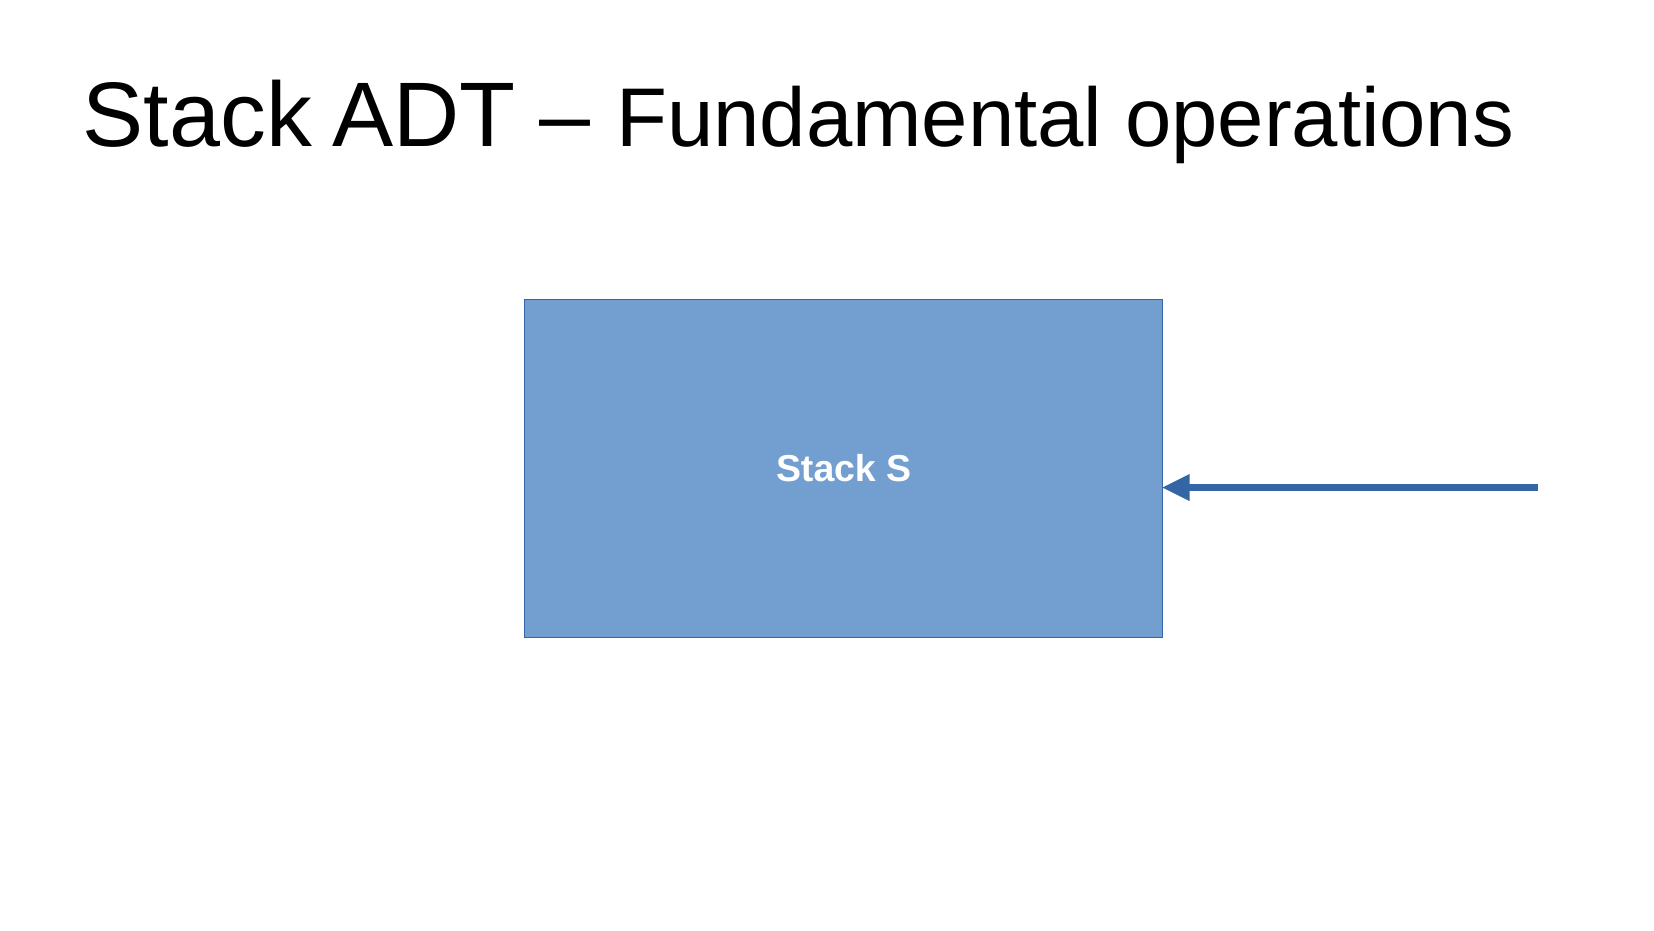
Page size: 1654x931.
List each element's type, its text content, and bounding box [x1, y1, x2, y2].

text_box Stack S [524, 299, 1163, 638]
title Stack ADT – Fundamental operations [82, 37, 1571, 193]
